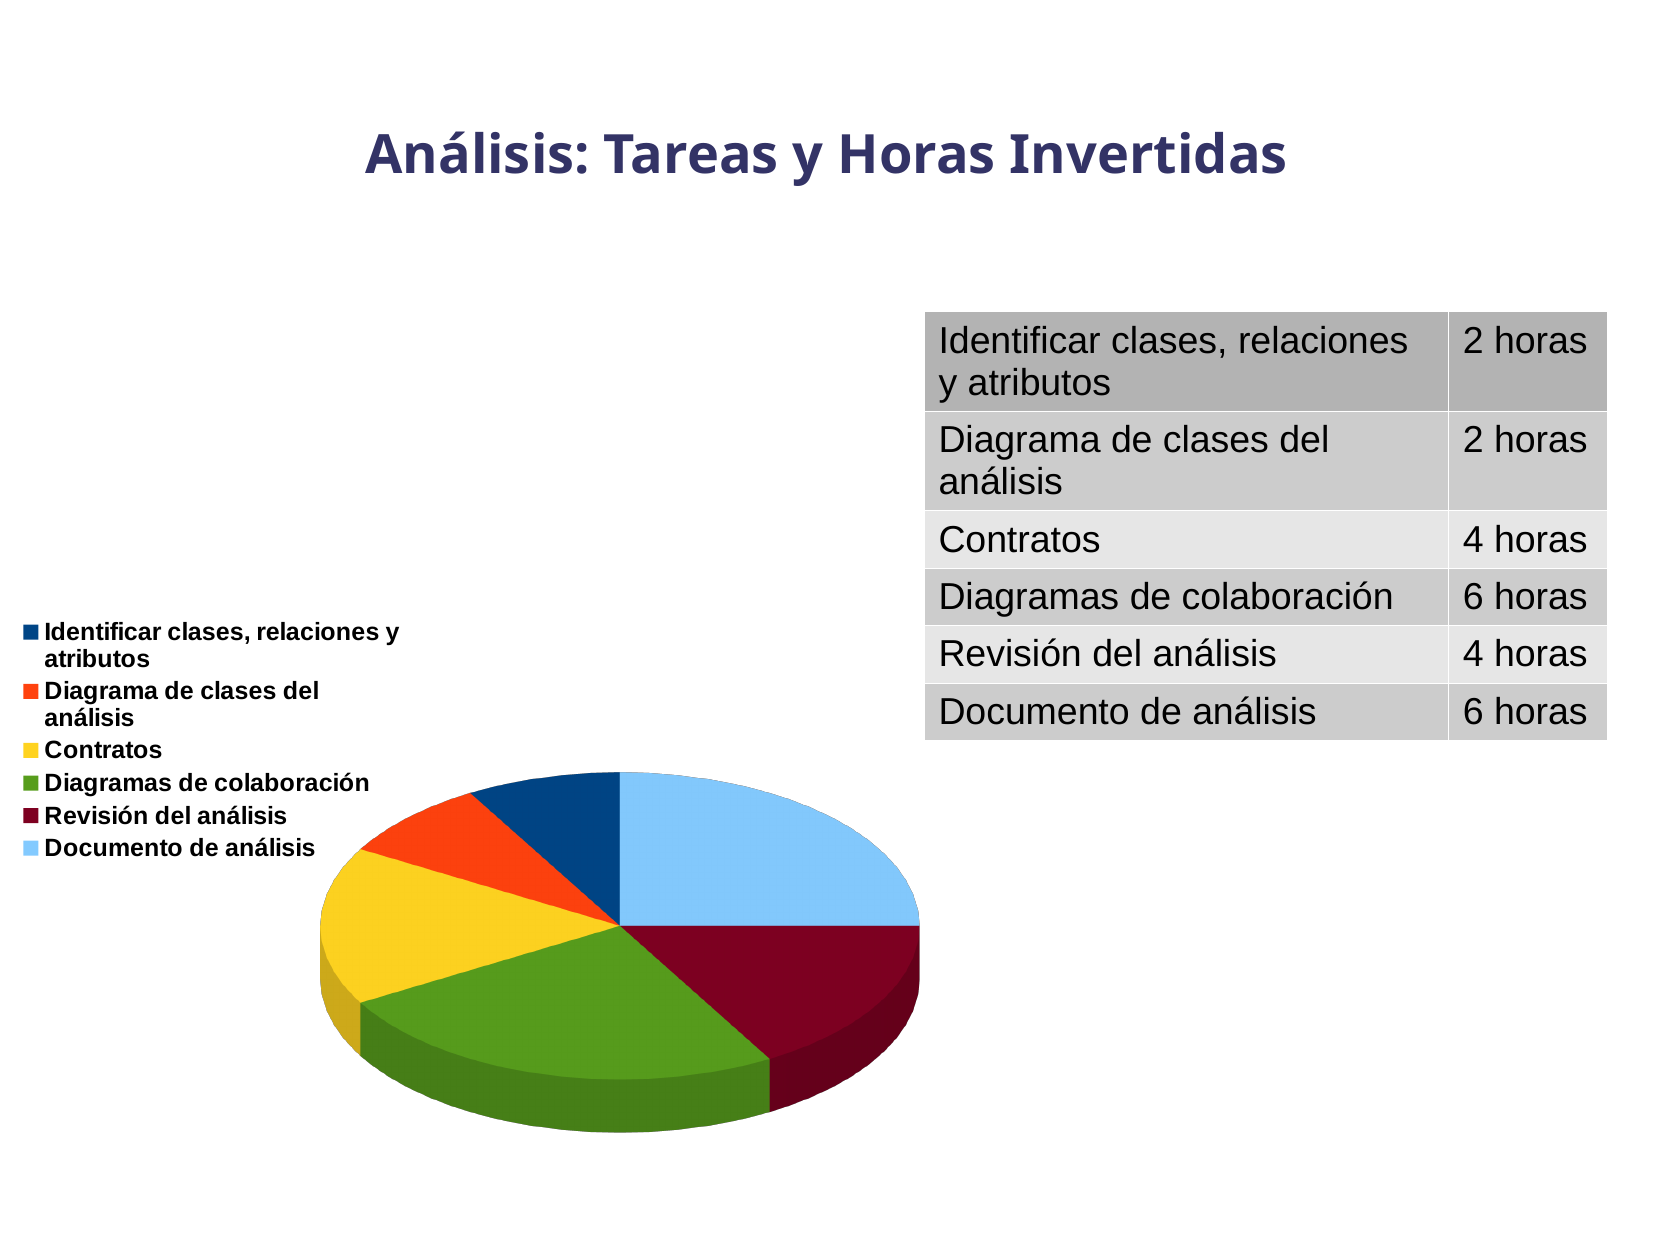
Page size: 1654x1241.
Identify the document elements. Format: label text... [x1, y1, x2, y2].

table_cell 4 horas [1449, 626, 1607, 683]
title Análisis: Tareas y Horas Invertidas [82, 56, 1571, 250]
table_cell Revisión del análisis [925, 626, 1448, 683]
table_cell 6 horas [1449, 684, 1607, 740]
table_header 2 horas [1449, 312, 1607, 411]
table_cell Contratos [925, 511, 1448, 568]
table_cell Diagrama de clases del análisis [925, 412, 1448, 510]
table_cell 6 horas [1449, 569, 1607, 625]
table_cell Documento de análisis [925, 684, 1448, 740]
table_cell 2 horas [1449, 412, 1607, 510]
table_cell 4 horas [1449, 511, 1607, 568]
table_header Identificar clases, relaciones y atributos [925, 312, 1448, 411]
table_cell Diagramas de colaboración [925, 569, 1448, 625]
chart [0, 442, 1063, 1241]
